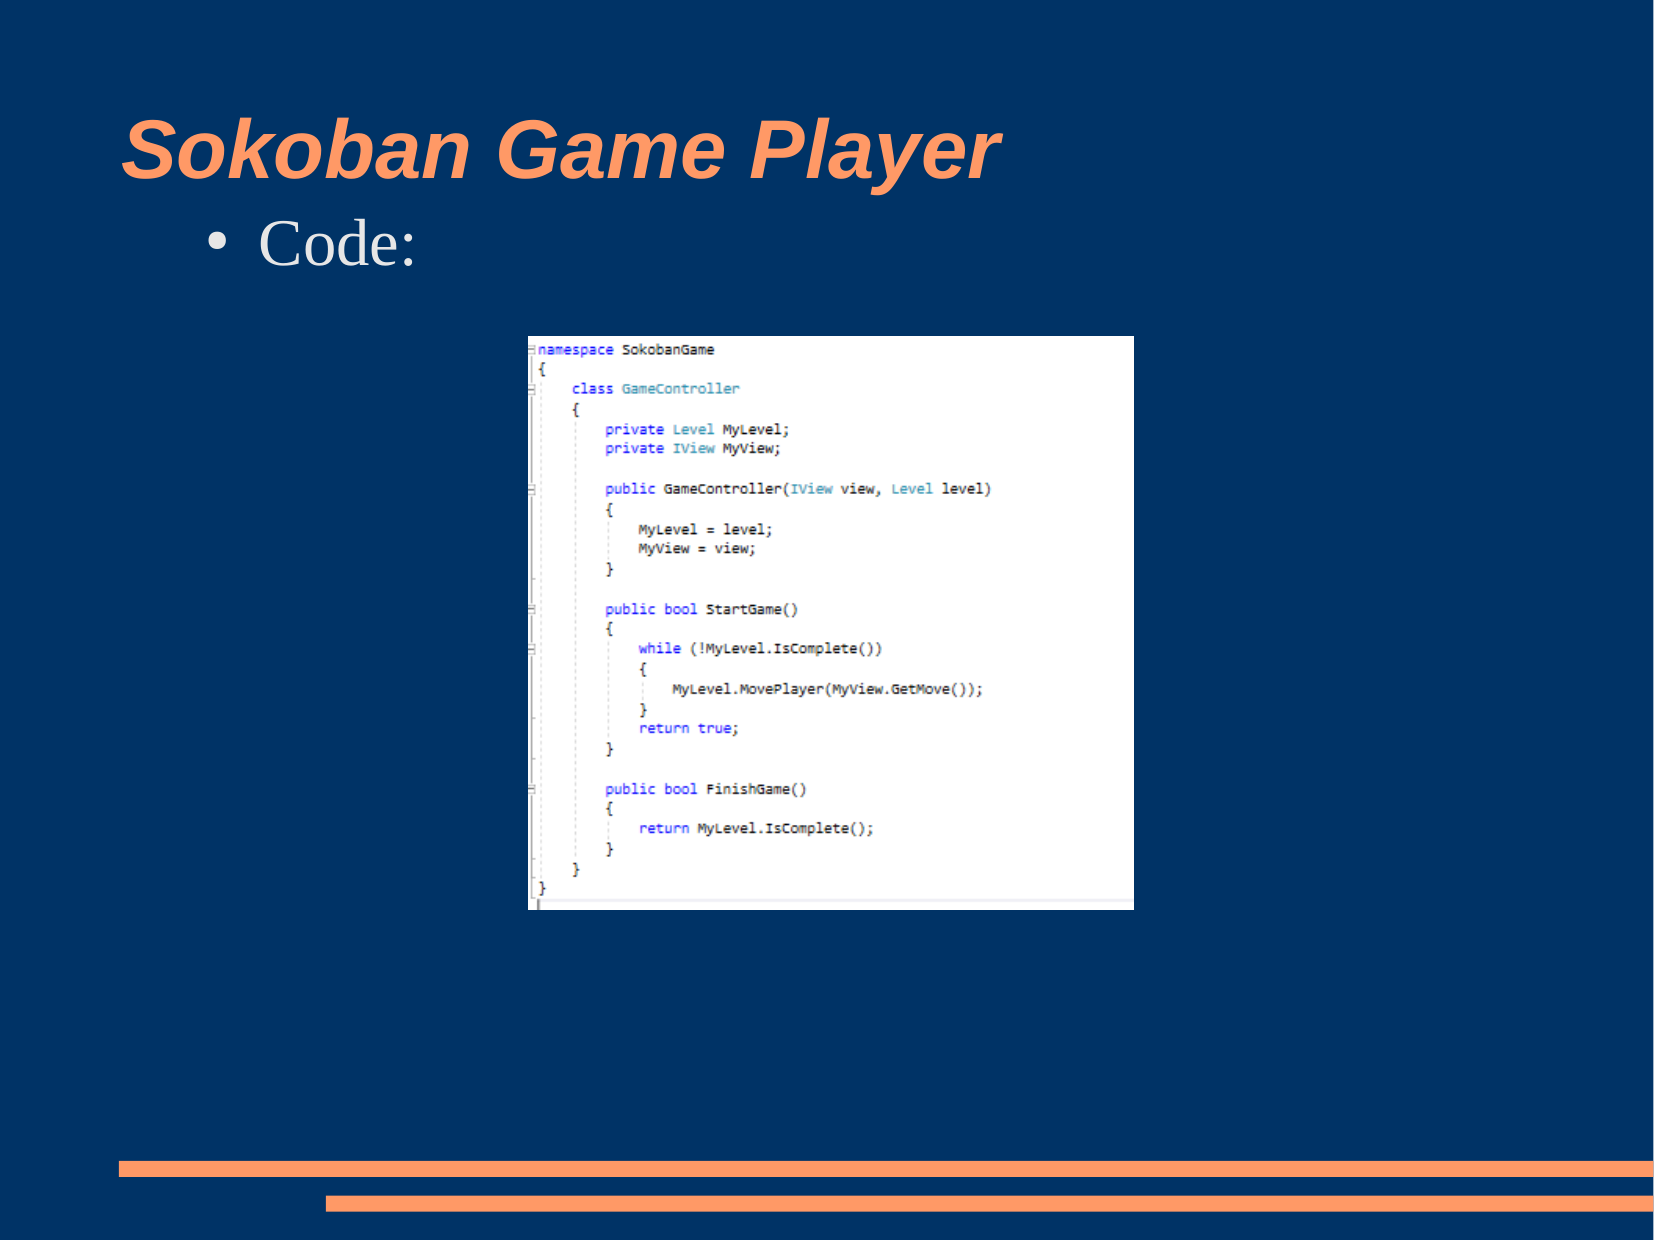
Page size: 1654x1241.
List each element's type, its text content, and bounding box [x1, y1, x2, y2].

title Sokoban Game Player [121, 46, 1534, 254]
list Code: [169, 205, 1610, 1016]
picture [528, 336, 1134, 910]
